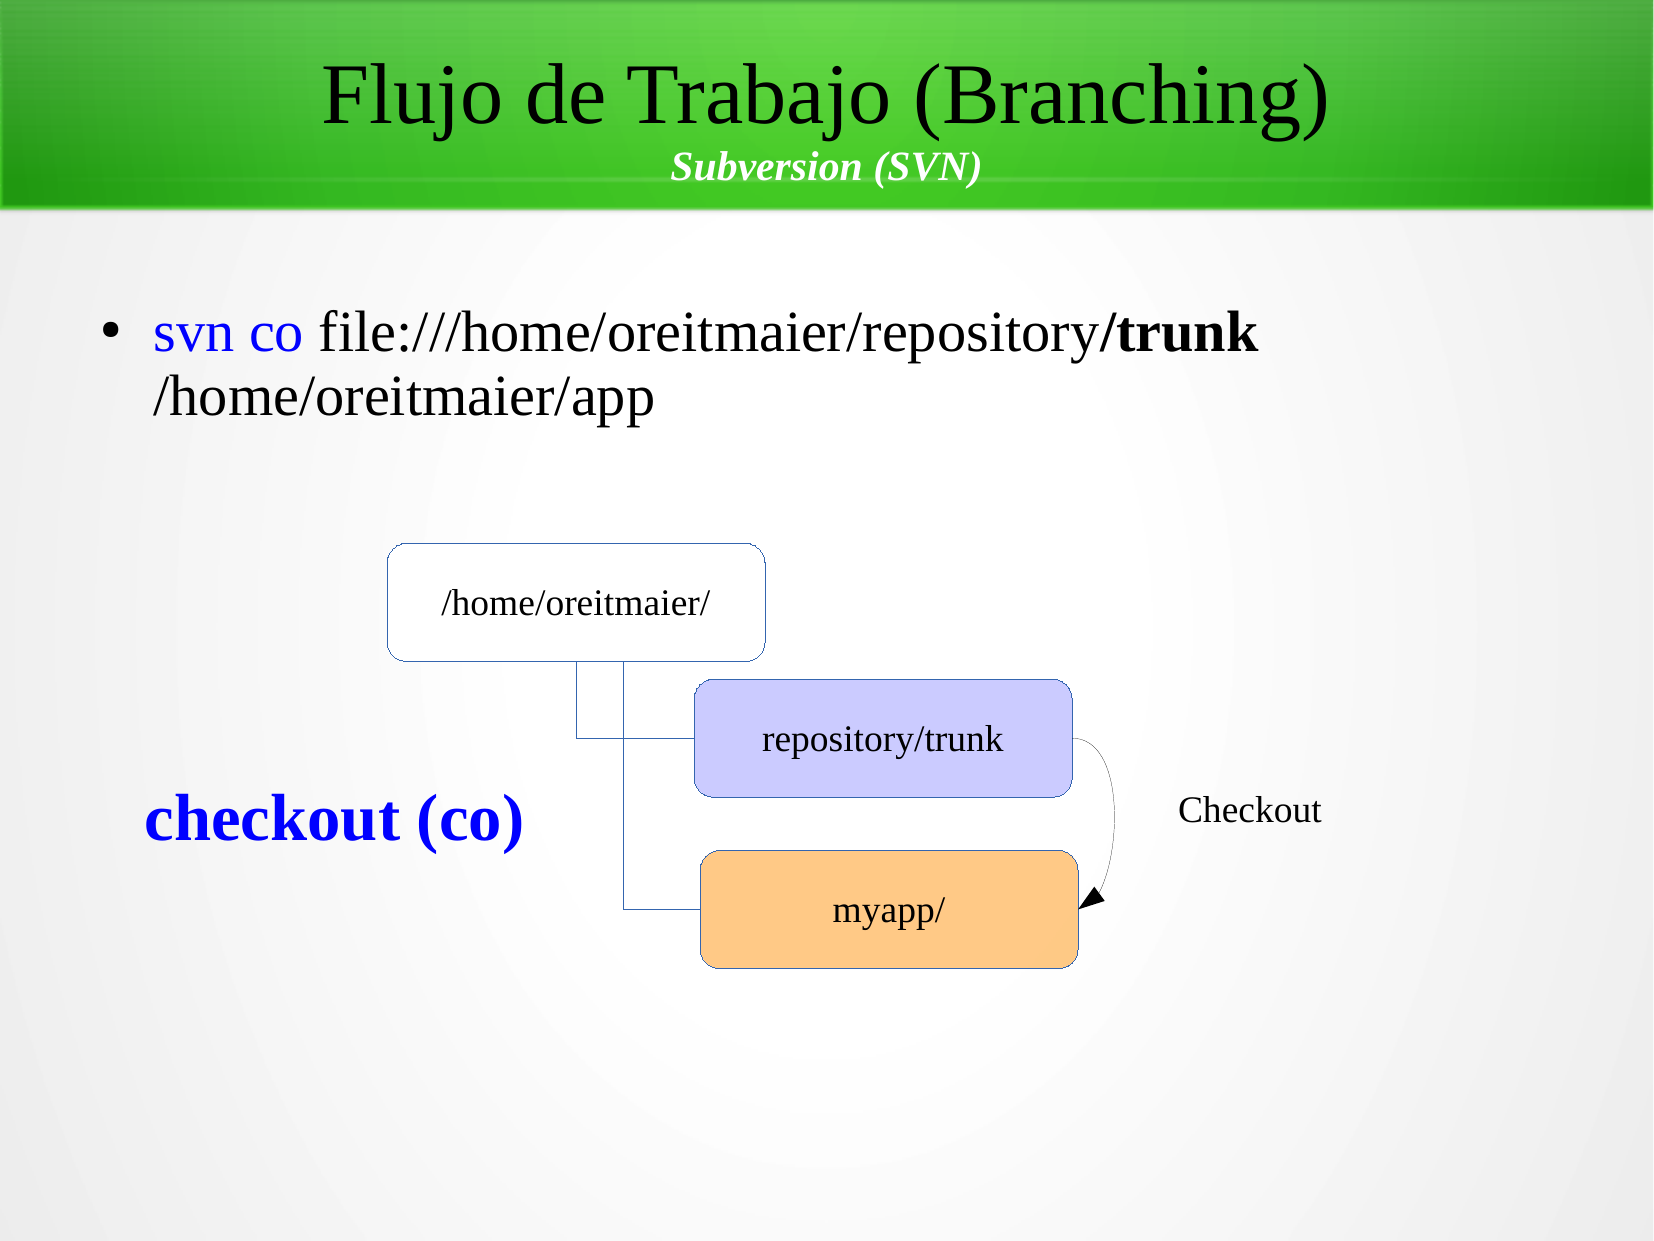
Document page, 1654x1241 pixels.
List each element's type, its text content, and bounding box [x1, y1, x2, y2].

text_box myapp/ [700, 850, 1079, 969]
text_box /home/oreitmaier/ [387, 543, 766, 662]
title Flujo de Trabajo (Branching) Subversion (SVN) [82, 46, 1571, 190]
text_box Checkout [1163, 781, 1337, 839]
list svn co file:///home/oreitmaier/repository/trunk /home/oreitmaier/app [82, 299, 1571, 1019]
text_box checkout (co) [129, 773, 579, 863]
text_box repository/trunk [694, 679, 1073, 798]
picture [0, 0, 1654, 1241]
